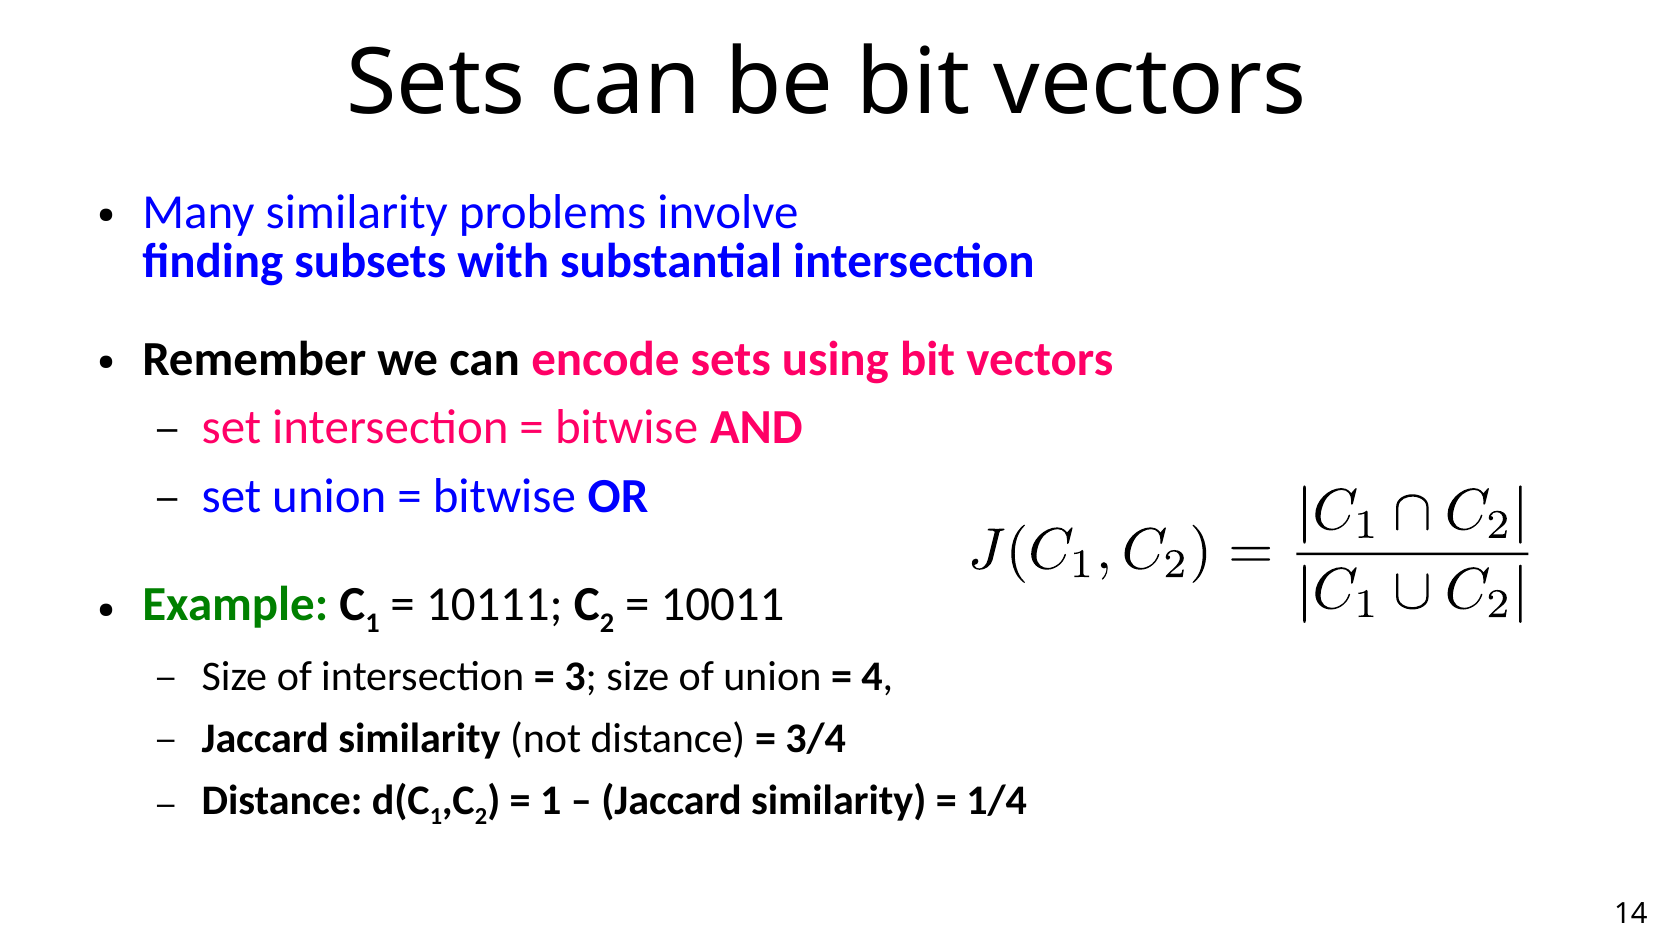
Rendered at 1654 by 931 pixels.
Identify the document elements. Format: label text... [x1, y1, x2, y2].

text_box [967, 485, 1529, 623]
list Many similarity problems involve finding subsets with substantial intersection Remember we can encode sets using bit vectors set intersection = bitwise AND set union = bitwise OR Example: C1 = 10111; C2 = 10011 Size of intersection = 3; size of union = 4, Jaccard similarity (not distance) = 3/4 Distance: d(C1,C2) = 1 – (Jaccard similarity) = 1/4 [82, 191, 1571, 834]
title Sets can be bit vectors [82, 19, 1571, 138]
